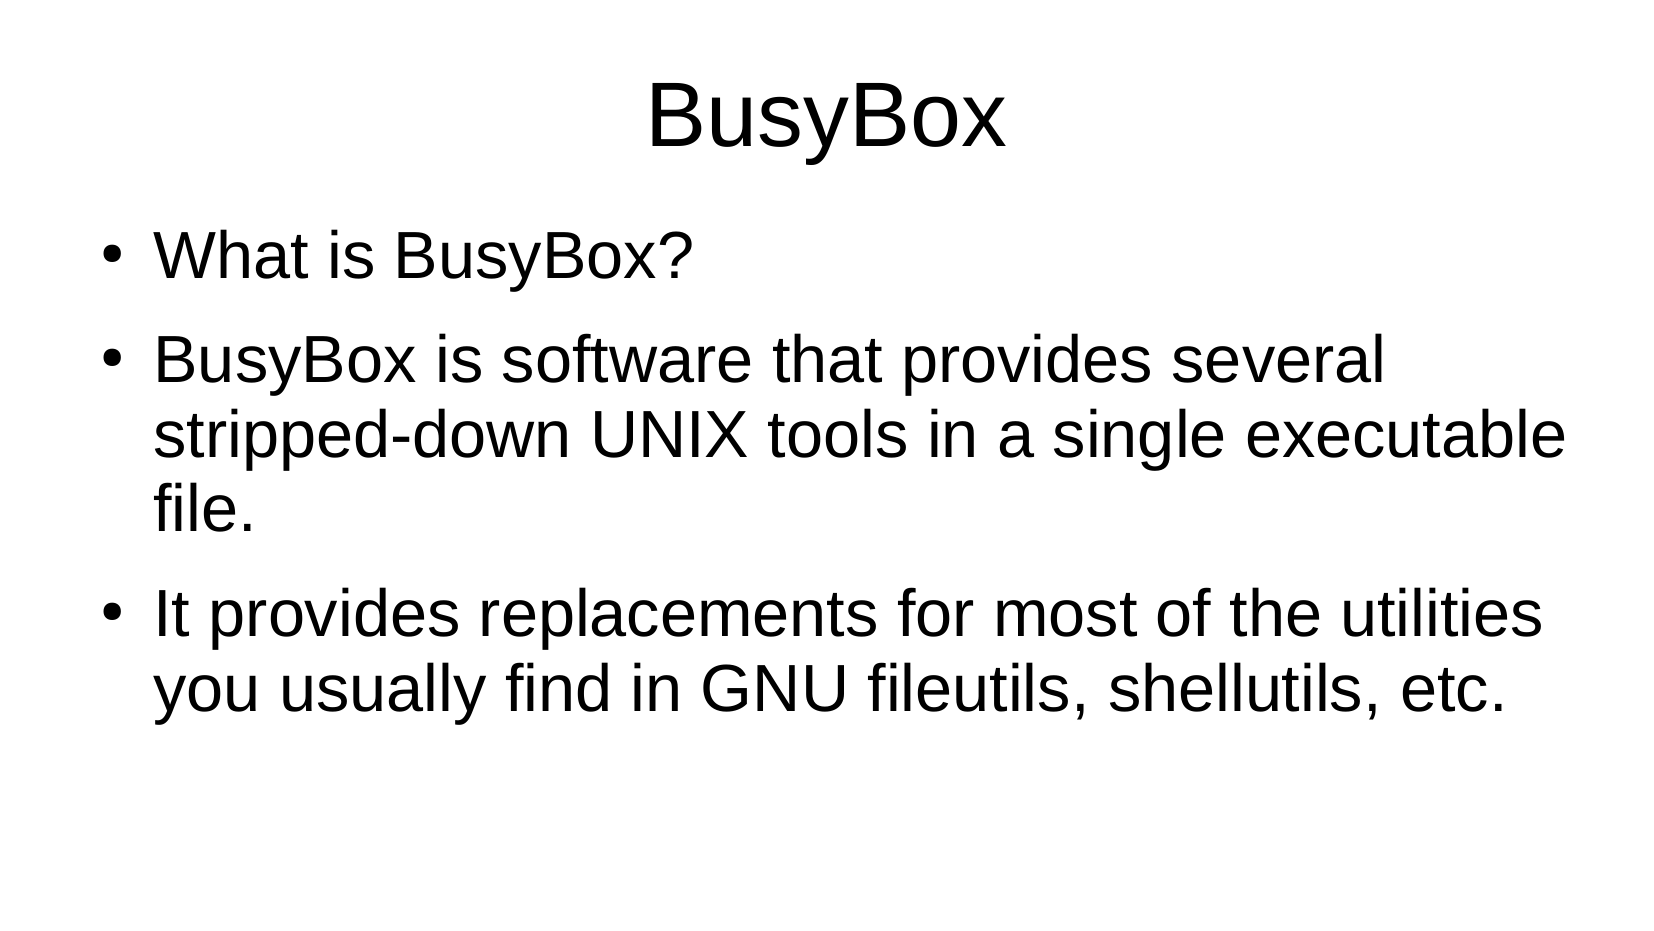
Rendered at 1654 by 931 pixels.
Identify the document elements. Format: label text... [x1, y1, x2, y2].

title BusyBox [82, 37, 1571, 193]
list What is BusyBox? BusyBox is software that provides several stripped-down UNIX tools in a single executable file. It provides replacements for most of the utilities you usually find in GNU fileutils, shellutils, etc. [82, 217, 1571, 758]
